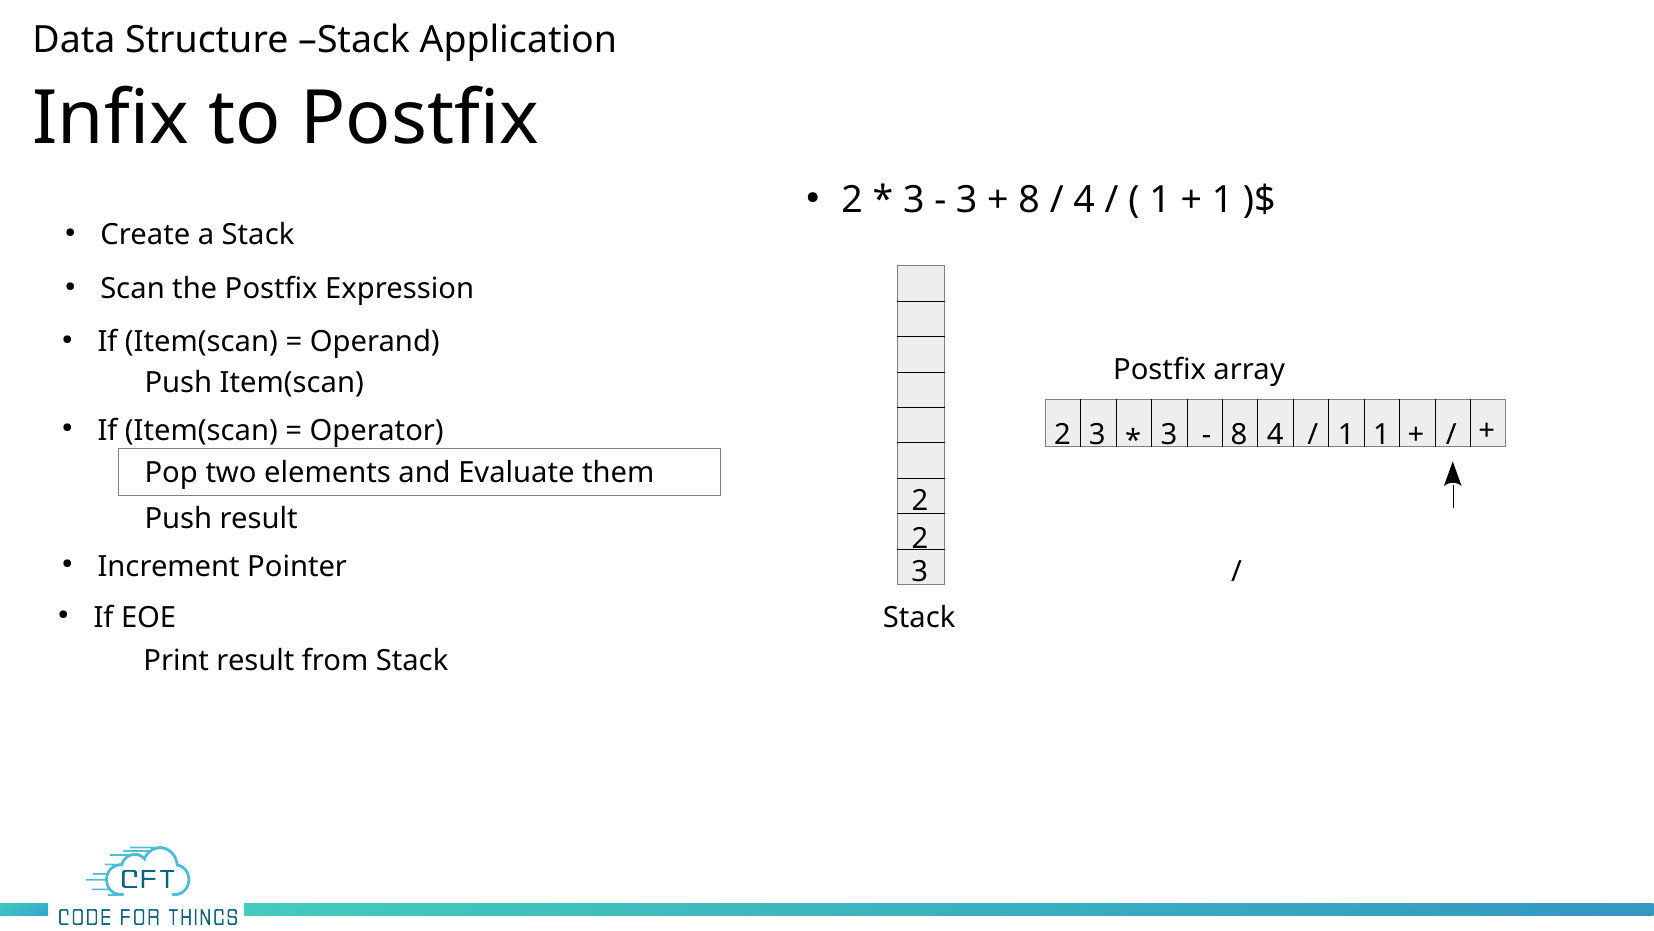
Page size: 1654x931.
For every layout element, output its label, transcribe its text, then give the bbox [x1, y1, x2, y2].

text_box + [1463, 401, 1518, 451]
text_box 3 [1145, 405, 1187, 455]
text_box [1329, 399, 1364, 405]
text_box + [1407, 405, 1431, 455]
text_box Print result from Stack [93, 631, 615, 691]
text_box 2 * 3 - 3 + 8 / 4 / ( 1 + 1 )$ [791, 165, 1377, 225]
text_box 3 [1074, 405, 1123, 455]
text_box 8 [1236, 405, 1252, 455]
text_box [897, 265, 945, 301]
text_box Push Item(scan) [94, 373, 426, 401]
text_box 1 [1341, 405, 1372, 455]
text_box 3 [896, 559, 945, 593]
text_box [1117, 399, 1151, 411]
picture [59, 846, 237, 925]
text_box [1223, 399, 1257, 405]
text_box Increment Pointer [47, 537, 621, 597]
text_box [897, 337, 945, 372]
text_box Push result [94, 490, 426, 550]
text_box If (Item(scan) = Operator) [47, 401, 496, 461]
text_box Scan the Postfix Expression [50, 259, 537, 319]
text_box [897, 443, 945, 471]
text_box / [1216, 543, 1256, 593]
text_box If (Item(scan) = Operand) [47, 312, 491, 373]
text_box [1045, 399, 1080, 405]
text_box 2 [896, 471, 946, 521]
text_box 1 [1372, 405, 1407, 455]
text_box / [1292, 405, 1341, 455]
text_box [1081, 399, 1116, 405]
text_box Create a Stack [50, 206, 355, 266]
text_box 2 [1039, 405, 1074, 455]
text_box Stack [868, 588, 979, 638]
text_box [1294, 399, 1328, 405]
text_box [1365, 399, 1399, 405]
text_box [1188, 399, 1222, 405]
text_box [1436, 399, 1470, 405]
text_box 4 [1252, 405, 1292, 455]
text_box - [1187, 405, 1236, 455]
text_box [1258, 399, 1293, 405]
text_box 2 [896, 521, 945, 559]
text_box Pop two elements and Evaluate them [94, 443, 709, 502]
title Data Structure –Stack Application Infix to Postfix [32, 12, 1536, 166]
text_box / [1431, 405, 1471, 455]
text_box [709, 448, 721, 496]
text_box [1152, 399, 1187, 405]
text_box [897, 408, 945, 442]
text_box [1400, 399, 1435, 405]
text_box If EOE [43, 588, 375, 638]
text_box * [1110, 411, 1159, 461]
text_box Postfix array [1098, 340, 1312, 390]
text_box [897, 373, 945, 407]
text_box [897, 302, 945, 336]
